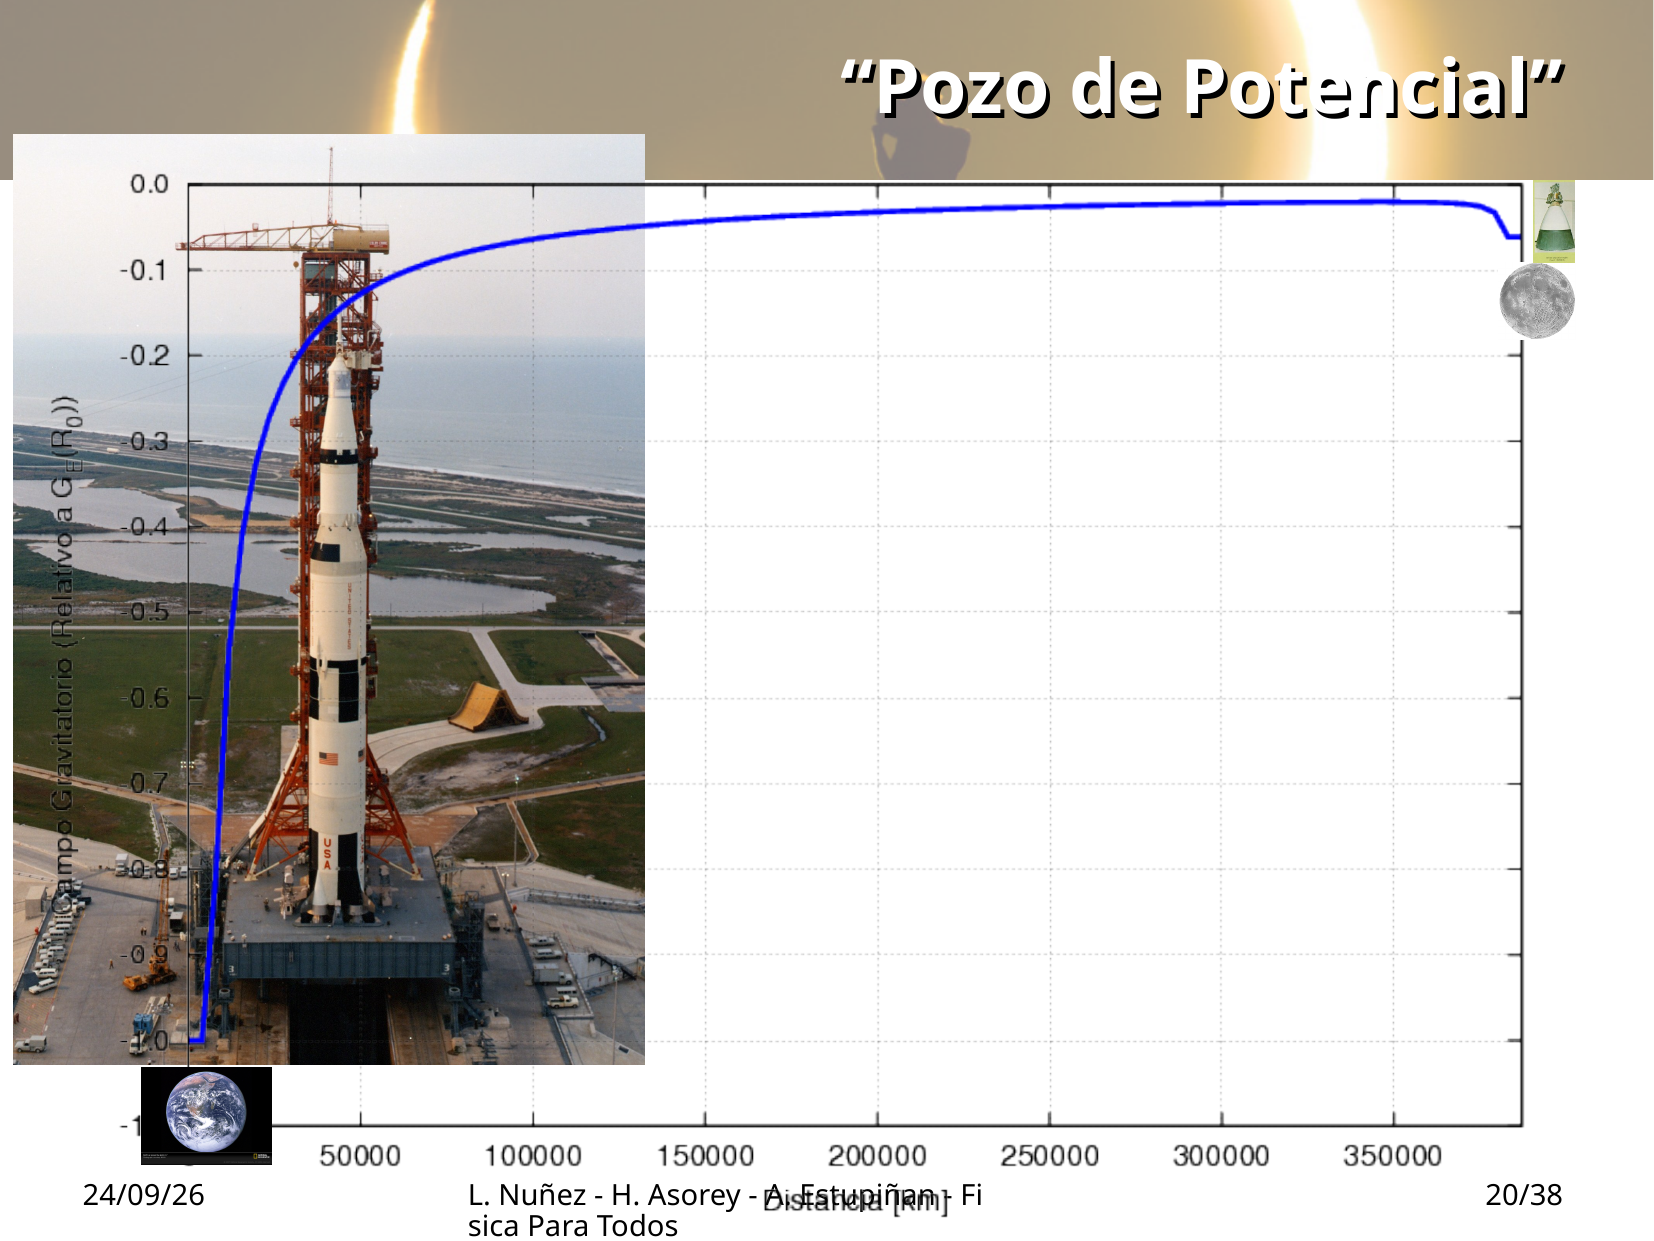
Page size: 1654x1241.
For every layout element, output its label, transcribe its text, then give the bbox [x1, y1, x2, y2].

picture [0, 0, 1654, 1222]
title “Pozo de Potencial” [75, 19, 1564, 151]
